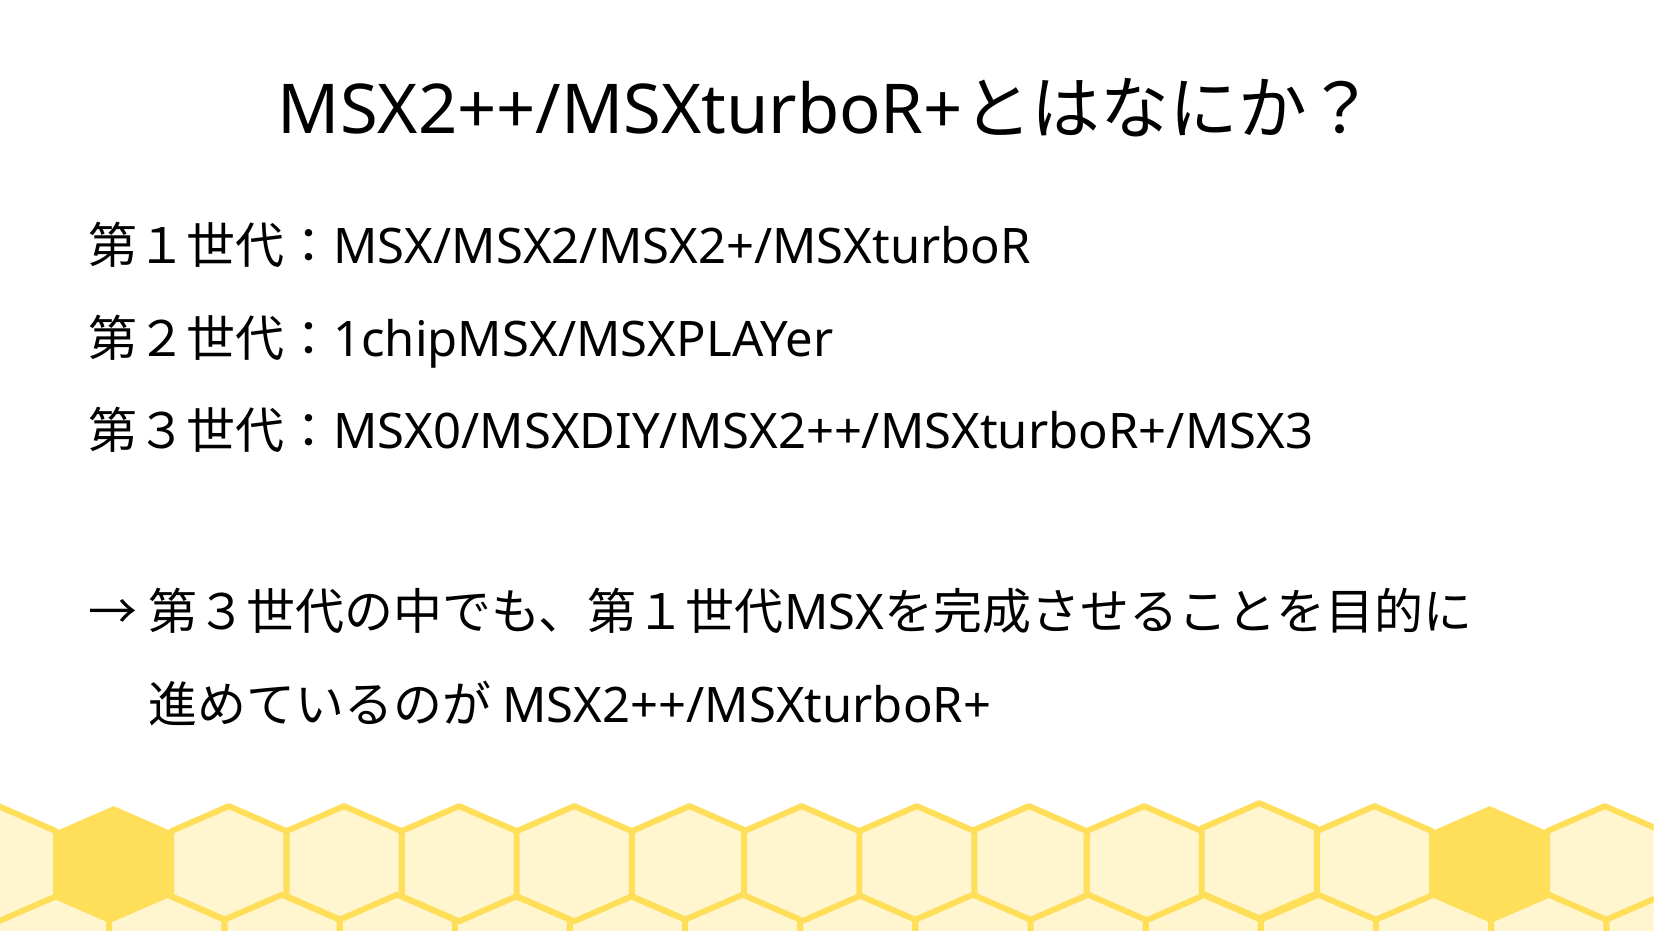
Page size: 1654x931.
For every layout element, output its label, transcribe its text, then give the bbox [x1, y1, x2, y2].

title MSX2++/MSXturboR+とはなにか？ [88, 29, 1565, 178]
list 第１世代：MSX/MSX2/MSX2+/MSXturboR 第２世代：1chipMSX/MSXPLAYer 第３世代：MSX0/MSXDIY/MSX2++/MSXturboR+/MSX3 → 第３世代の中でも、第１世代MSXを完成させることを目的に 進めているのが MSX2++/MSXturboR+ [88, 206, 1565, 739]
